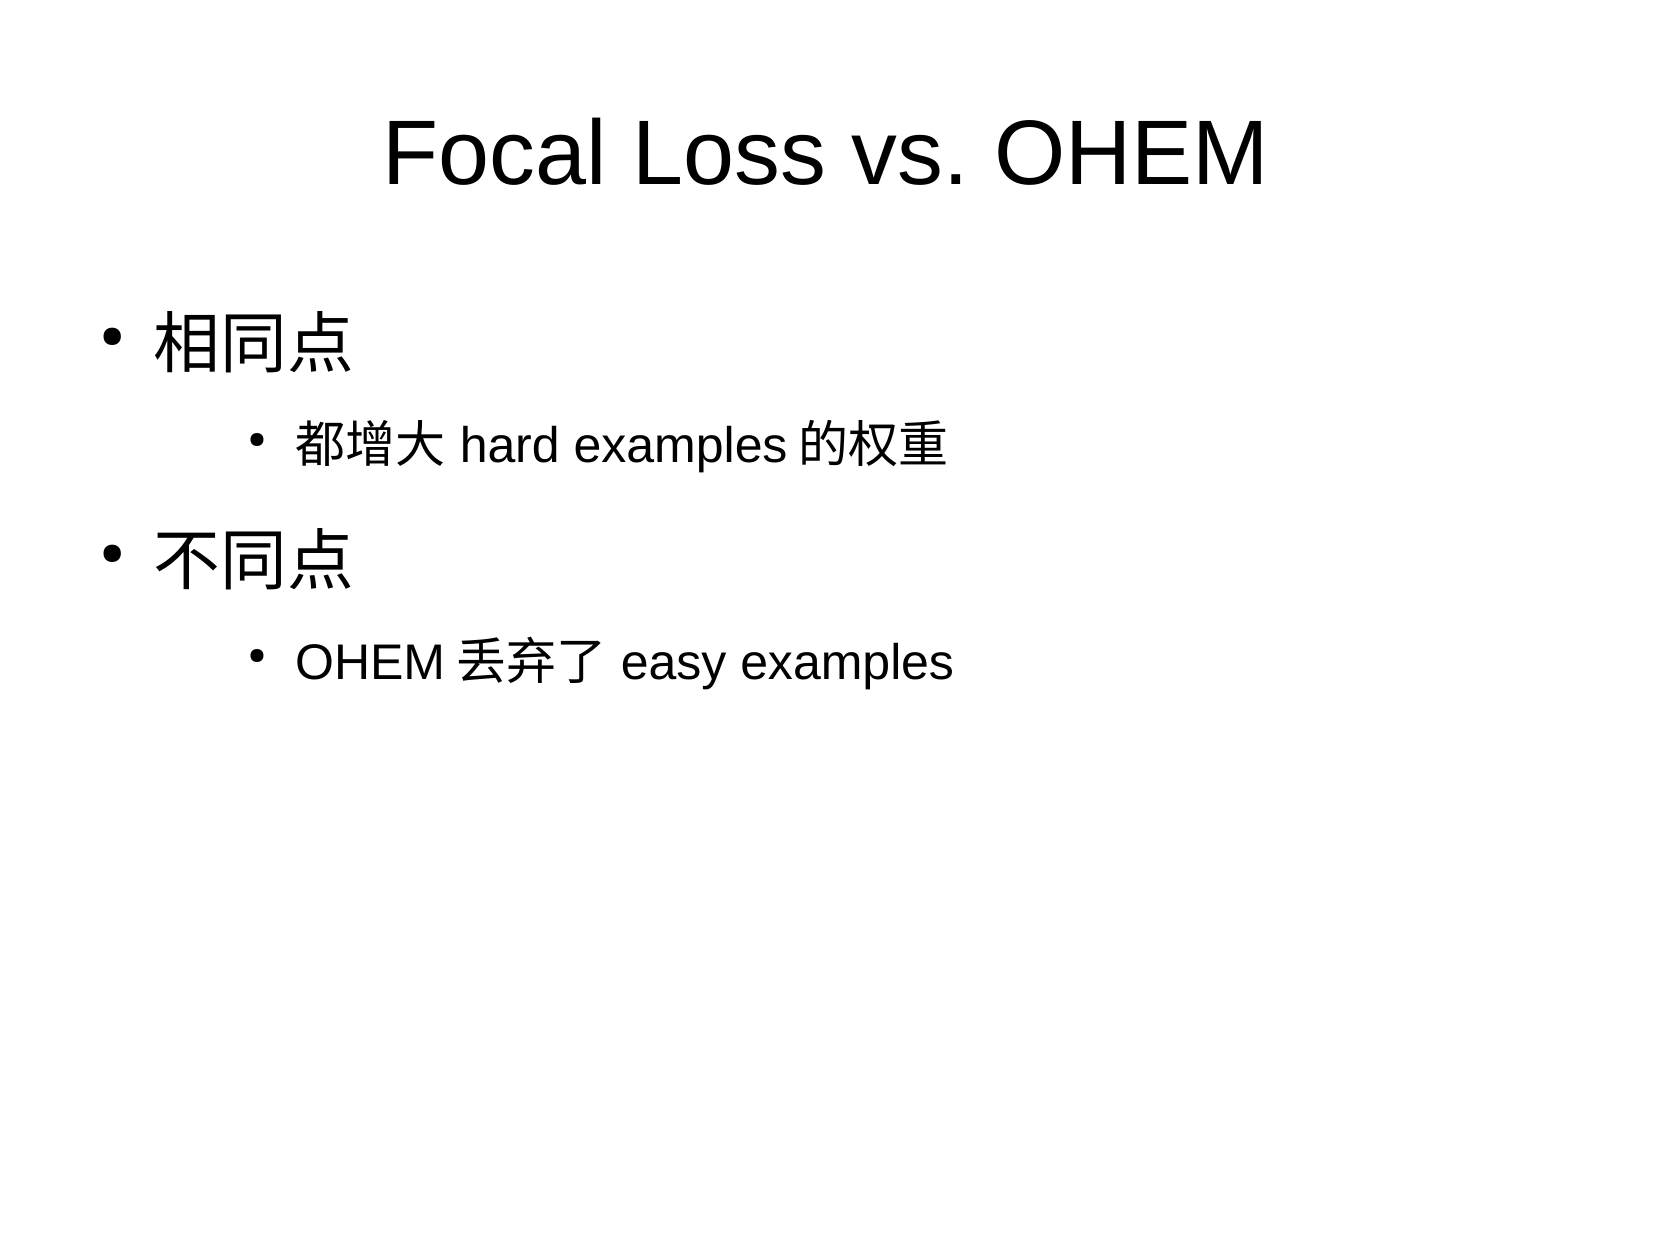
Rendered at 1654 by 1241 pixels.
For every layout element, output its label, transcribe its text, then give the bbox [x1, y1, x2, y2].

list 相同点 都增大hard examples的权重 不同点 OHEM丢弃了easy examples [82, 290, 1571, 1010]
title Focal Loss vs. OHEM [82, 49, 1571, 257]
